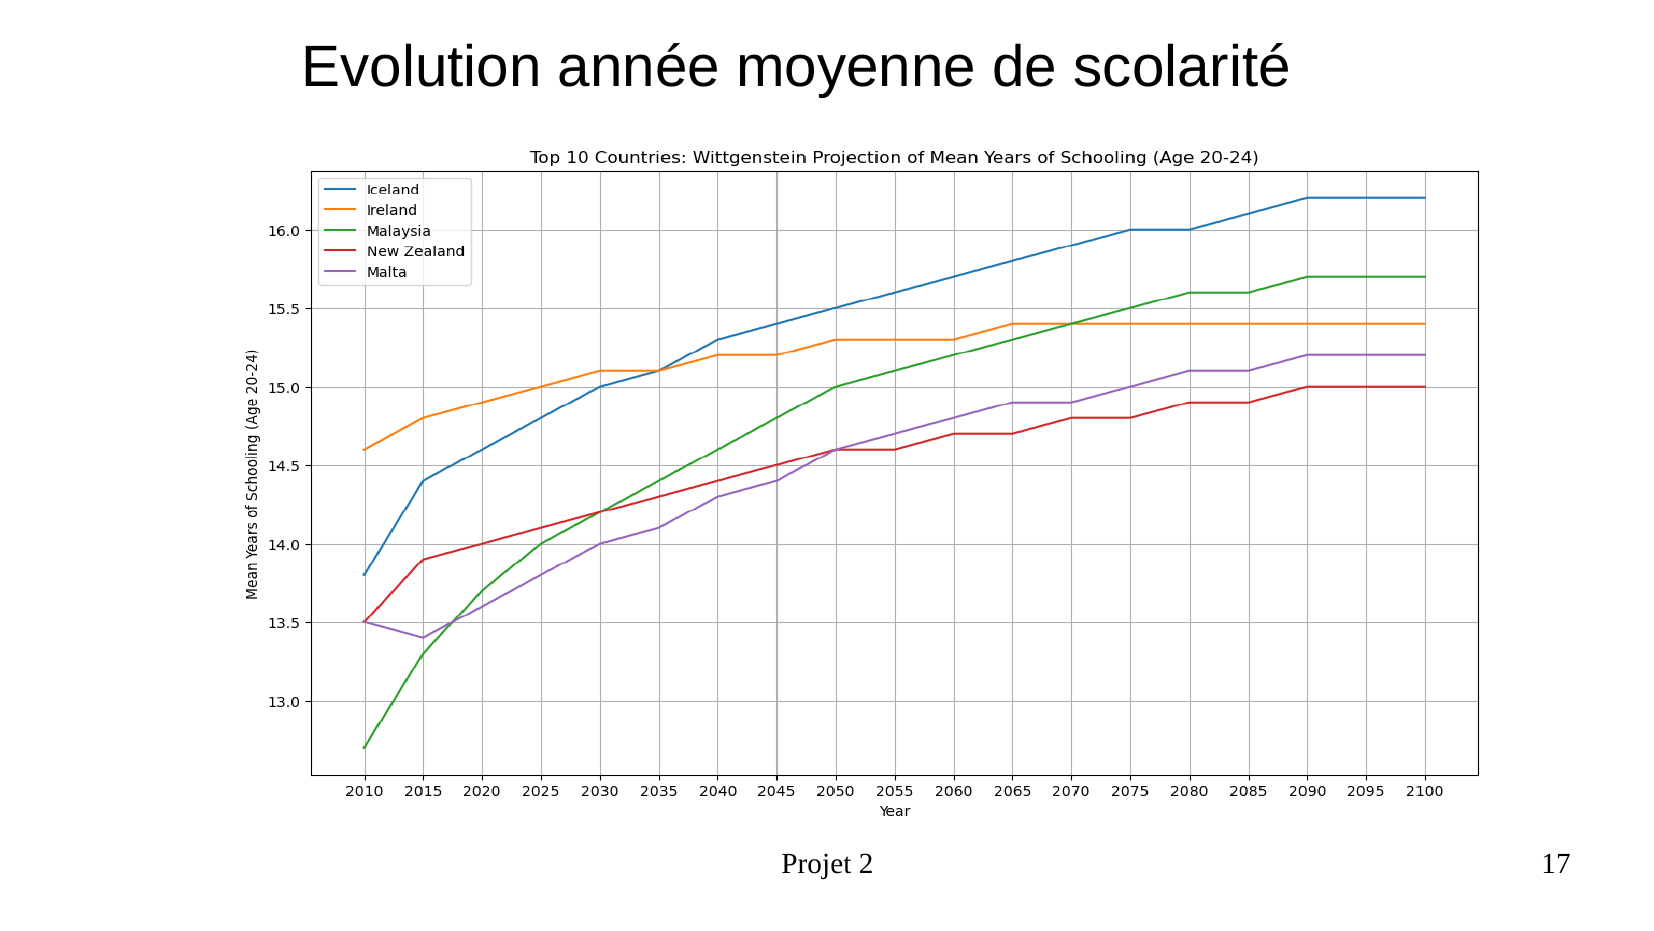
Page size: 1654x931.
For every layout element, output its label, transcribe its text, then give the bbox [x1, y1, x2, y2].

title Evolution année moyenne de scolarité [283, 25, 1312, 107]
picture [236, 141, 1489, 827]
